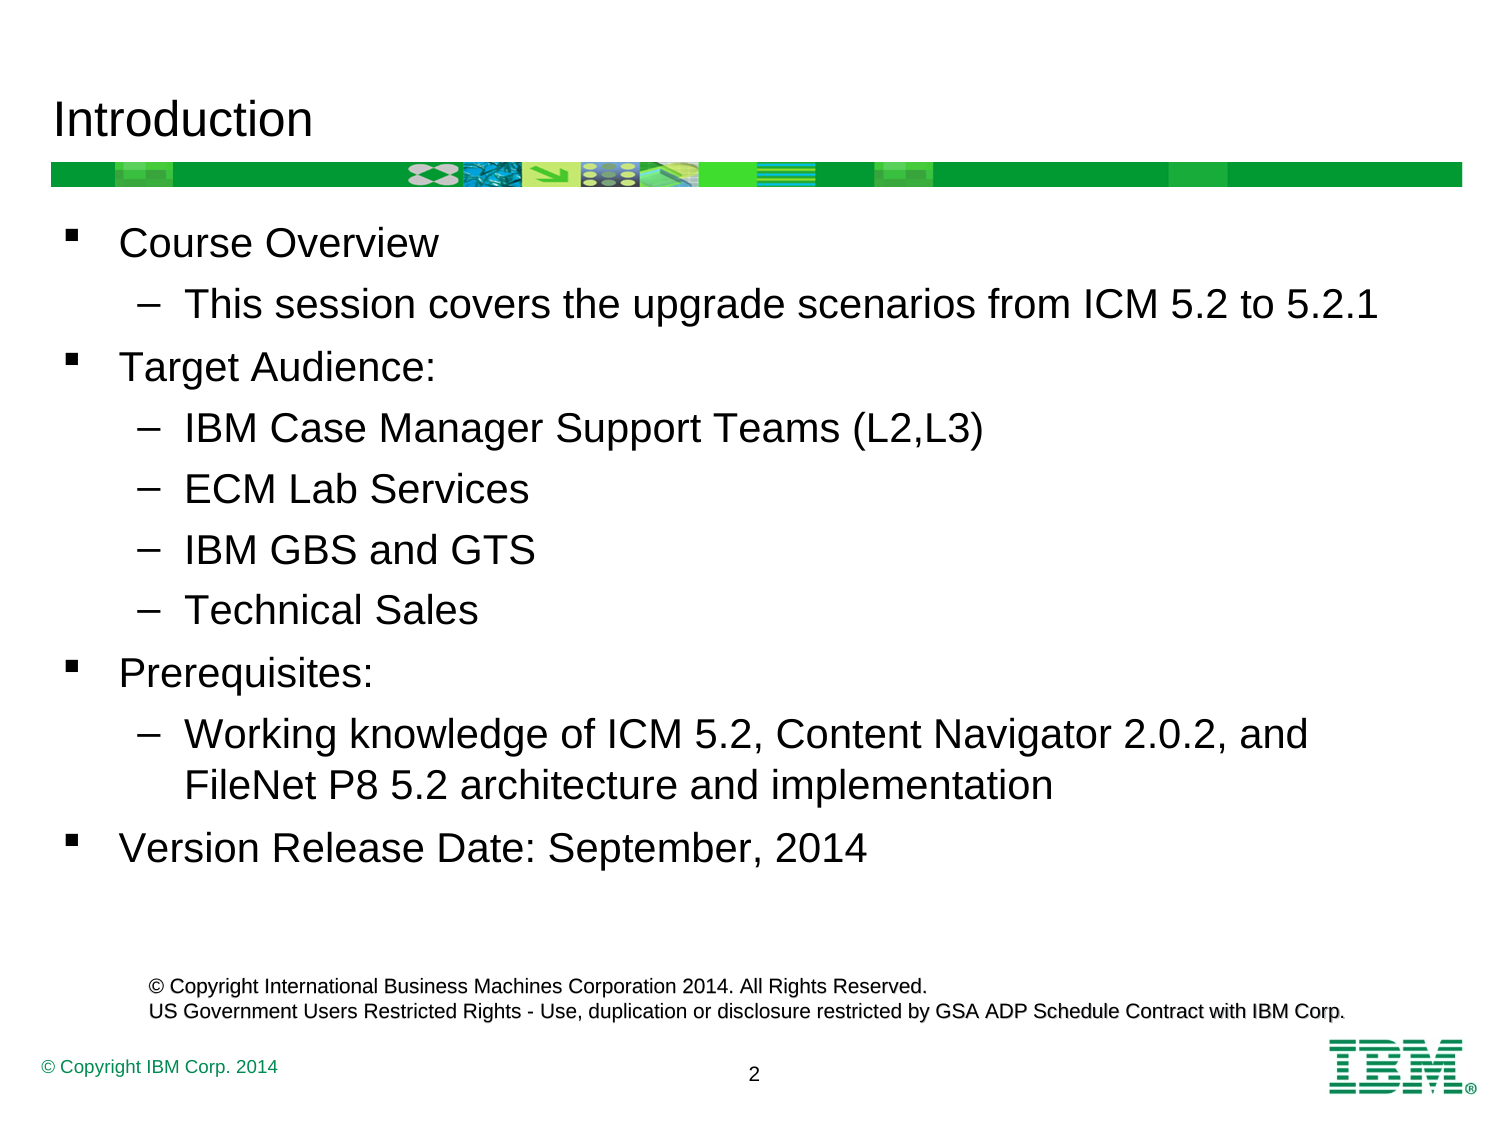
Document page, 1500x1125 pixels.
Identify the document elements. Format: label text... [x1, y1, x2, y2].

title Introduction [37, 45, 1388, 188]
picture [50, 161, 1463, 189]
list Course Overview This session covers the upgrade scenarios from ICM 5.2 to 5.2.1 Target Audience: IBM Case Manager Support Teams (L2,L3) ECM Lab Services IBM GBS and GTS Technical Sales Prerequisites: Working knowledge of ICM 5.2, Content Navigator 2.0.2, and FileNet P8 5.2 architecture and implementation Version Release Date: September, 2014 [47, 205, 1454, 950]
text_box © Copyright International Business Machines Corporation 2014. All Rights Reserved. US Government Users Restricted Rights - Use, duplication or disclosure restricted by GSA ADP Schedule Contract with IBM Corp. [133, 965, 1399, 1064]
picture [1327, 1037, 1479, 1096]
